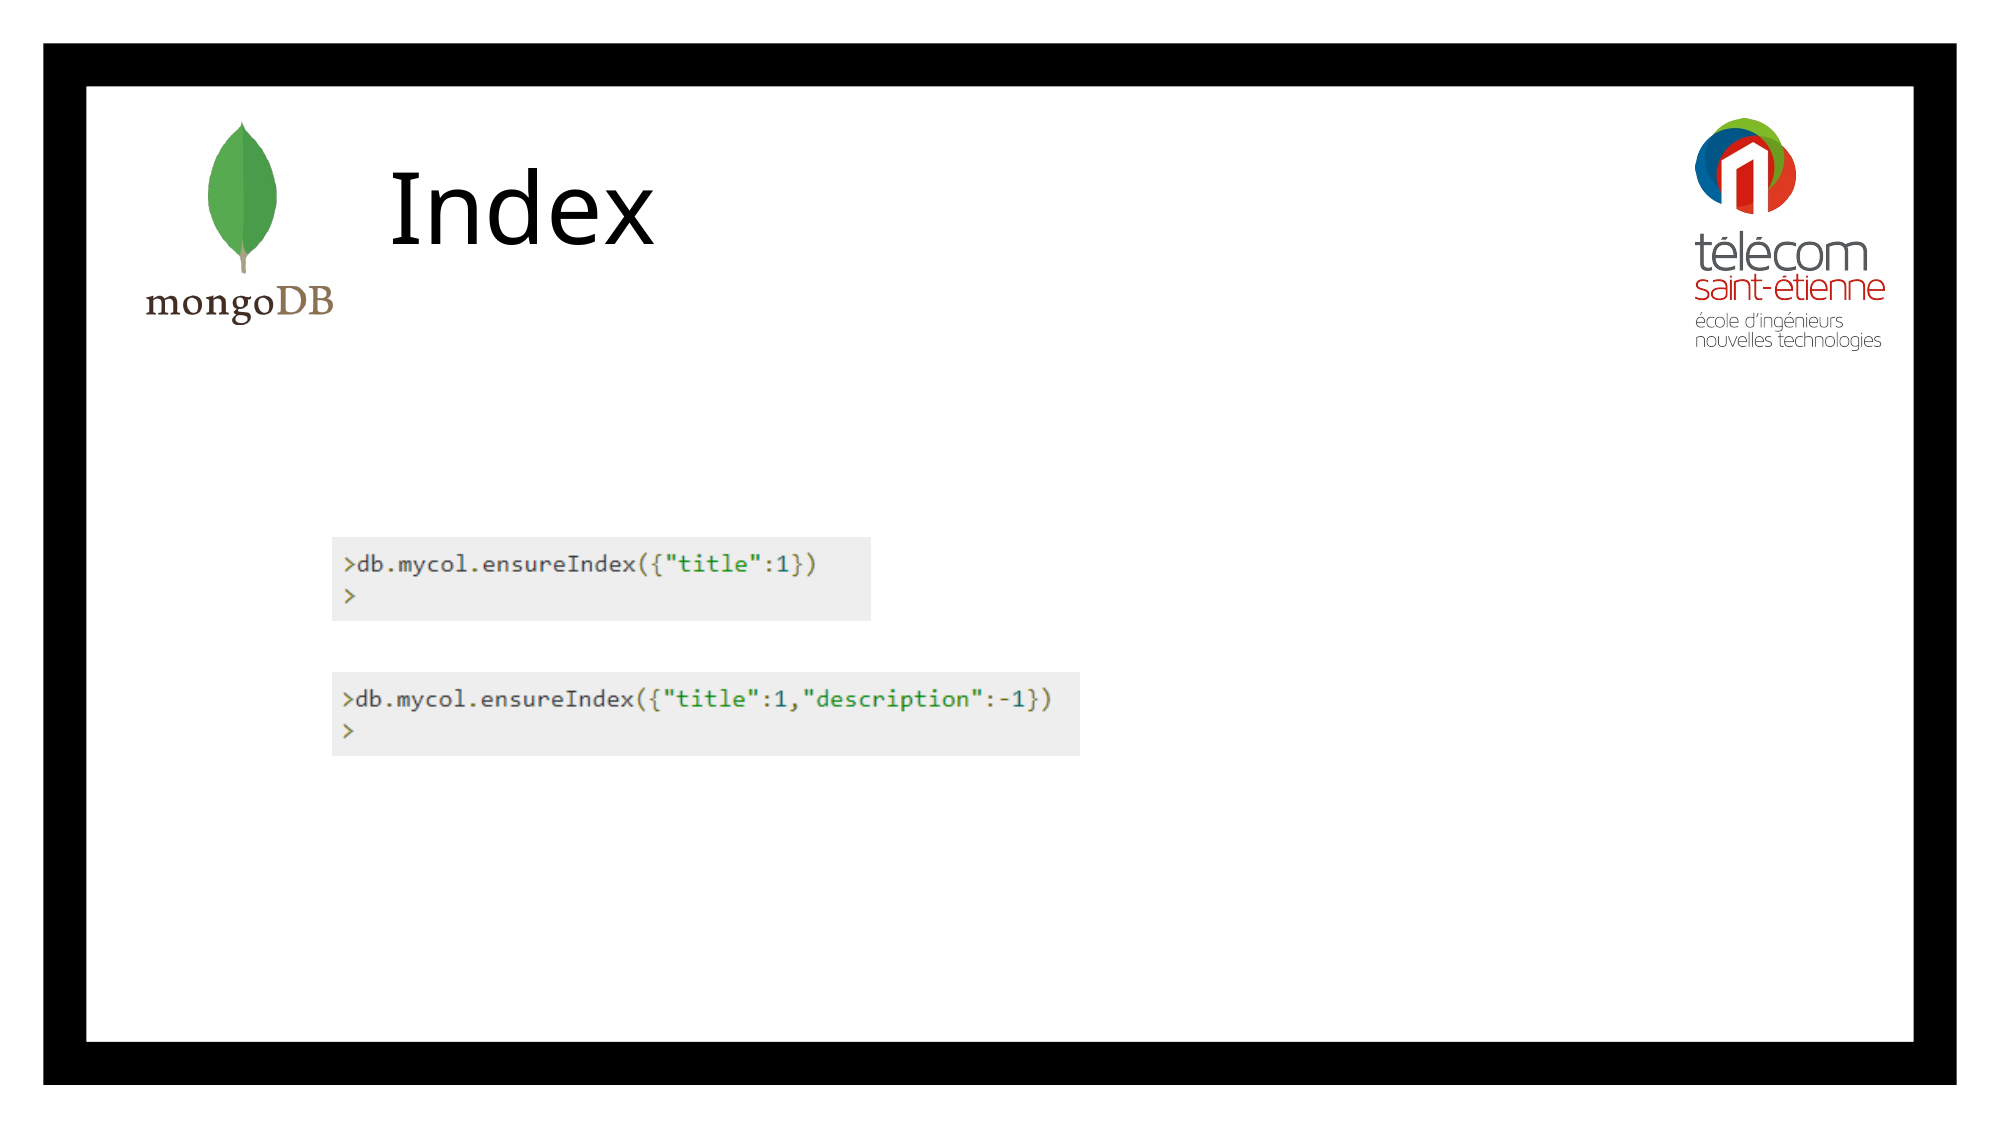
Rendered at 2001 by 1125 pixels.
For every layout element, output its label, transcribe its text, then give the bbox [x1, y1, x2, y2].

picture [1695, 118, 1885, 351]
picture [1715, 134, 1730, 138]
picture [145, 121, 333, 325]
picture [332, 537, 871, 621]
picture [332, 672, 1080, 756]
title Index [369, 138, 1849, 304]
